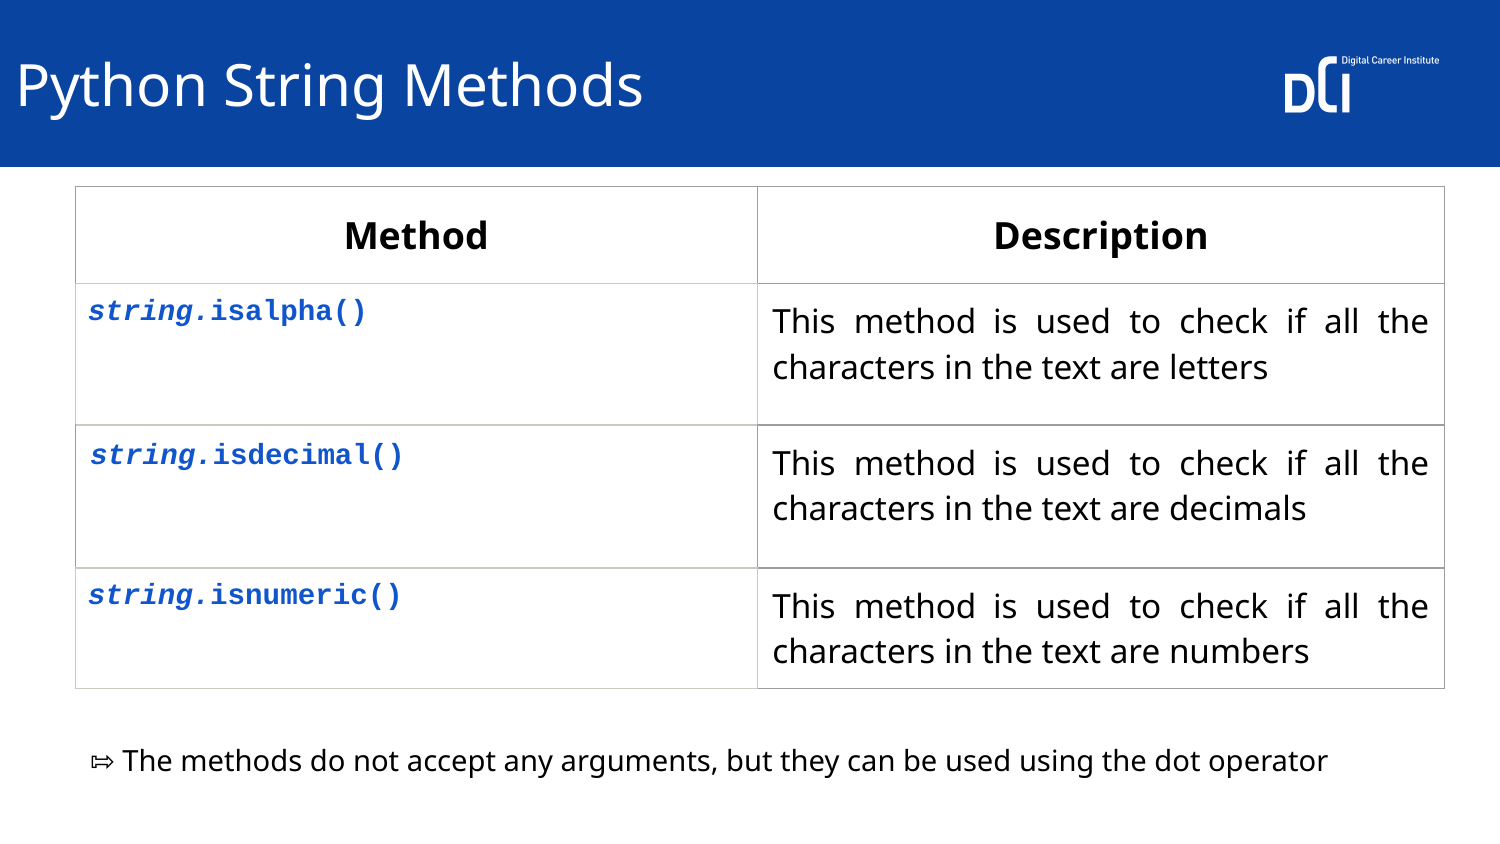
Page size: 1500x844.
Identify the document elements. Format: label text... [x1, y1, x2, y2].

table_cell string.isnumeric() [76, 569, 757, 688]
text_box ⇰ The methods do not accept any arguments, but they can be used using the dot operator [75, 727, 1445, 793]
table_cell string.isalpha() [76, 284, 757, 424]
table_cell This method is used to check if all the characters in the text are letters [758, 284, 1444, 424]
table_cell This method is used to check if all the characters in the text are decimals [758, 426, 1444, 567]
table_header Method [76, 187, 757, 283]
table_header Description [758, 187, 1444, 283]
table_cell This method is used to check if all the characters in the text are numbers [758, 569, 1444, 688]
table_cell string.isdecimal() [76, 426, 757, 567]
picture [1275, 44, 1445, 123]
title Python String Methods [0, 0, 1500, 167]
